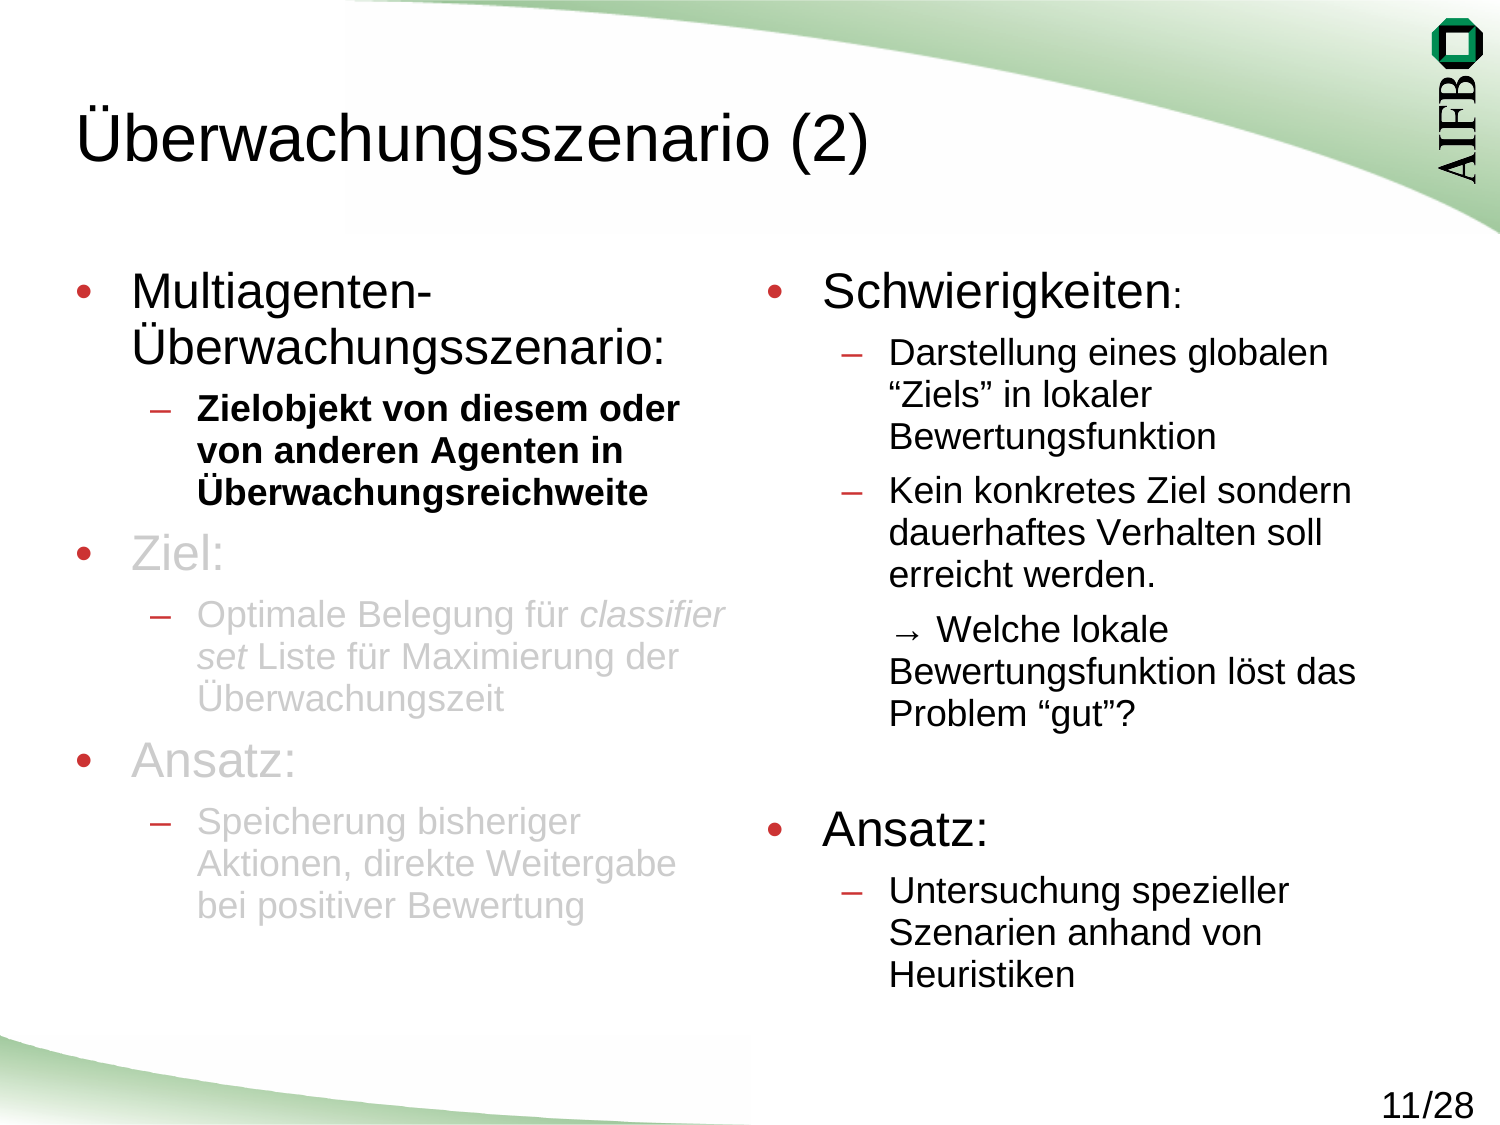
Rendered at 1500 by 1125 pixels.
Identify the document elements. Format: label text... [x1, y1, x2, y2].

picture [345, 0, 1500, 234]
title Überwachungsszenario (2) [75, 51, 1425, 226]
list Multiagenten-Überwachungsszenario: Zielobjekt von diesem oder von anderen Agenten in Überwachungsreichweite Ziel: Optimale Belegung für classifier set Liste für Maximierung der Überwachungszeit Ansatz: Speicherung bisheriger Aktionen, direkte Weitergabe bei positiver Bewertung [75, 263, 734, 993]
list Schwierigkeiten: Darstellung eines globalen “Ziels” in lokaler Bewertungsfunktion Kein konkretes Ziel sondern dauerhaftes Verhalten soll erreicht werden. → Welche lokale Bewertungsfunktion löst das Problem “gut”? Ansatz: Untersuchung spezieller Szenarien anhand von Heuristiken [766, 263, 1426, 997]
picture [0, 1035, 751, 1125]
